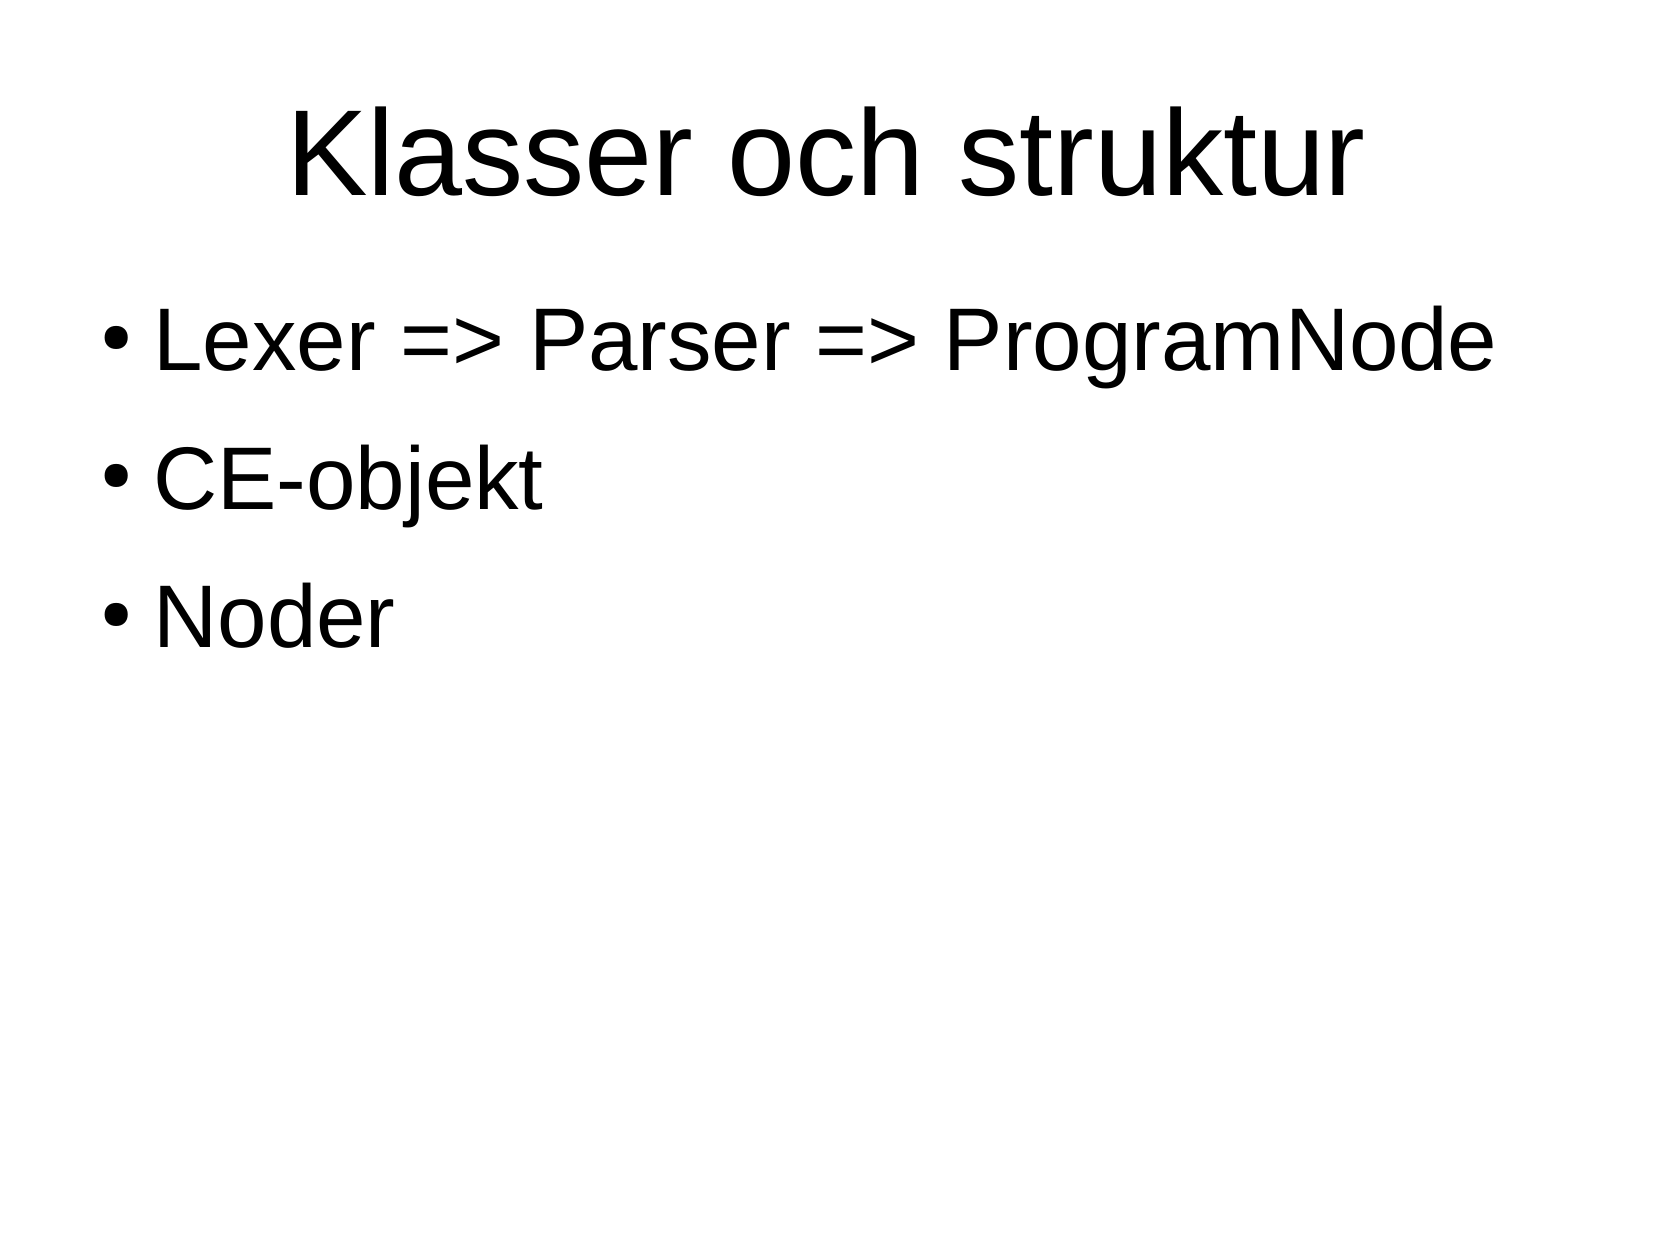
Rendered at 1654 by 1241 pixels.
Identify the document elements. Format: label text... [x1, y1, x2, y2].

title Klasser och struktur [82, 49, 1571, 257]
list Lexer => Parser => ProgramNode CE-objekt Noder [82, 290, 1571, 1010]
